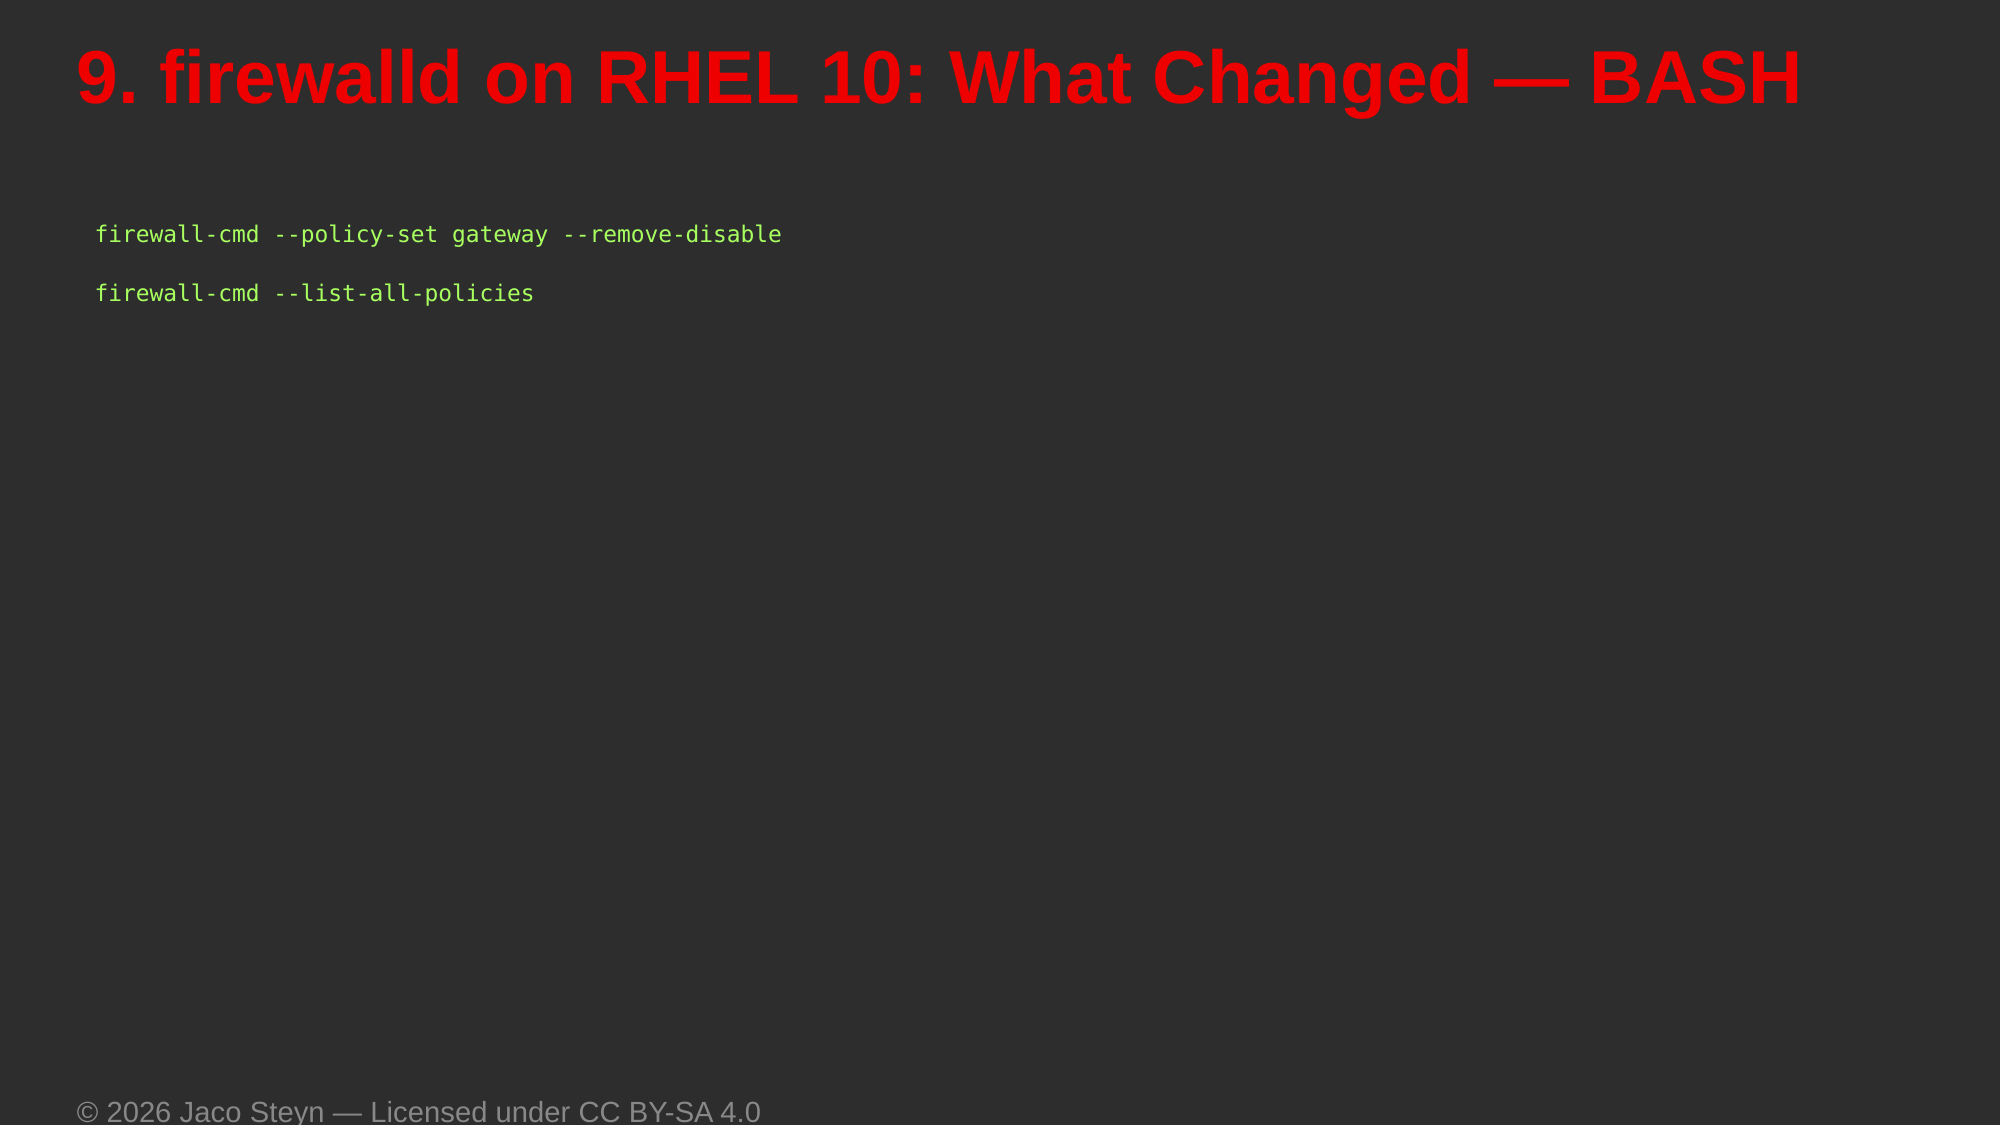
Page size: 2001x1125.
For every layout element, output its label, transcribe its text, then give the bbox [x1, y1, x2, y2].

text_box © 2026 Jaco Steyn — Licensed under CC BY-SA 4.0 [59, 1083, 1942, 1120]
text_box 9. firewalld on RHEL 10: What Changed — BASH [59, 23, 1942, 178]
text_box firewall-cmd --policy-set gateway --remove-disable firewall-cmd --list-all-policies [59, 194, 1942, 1052]
